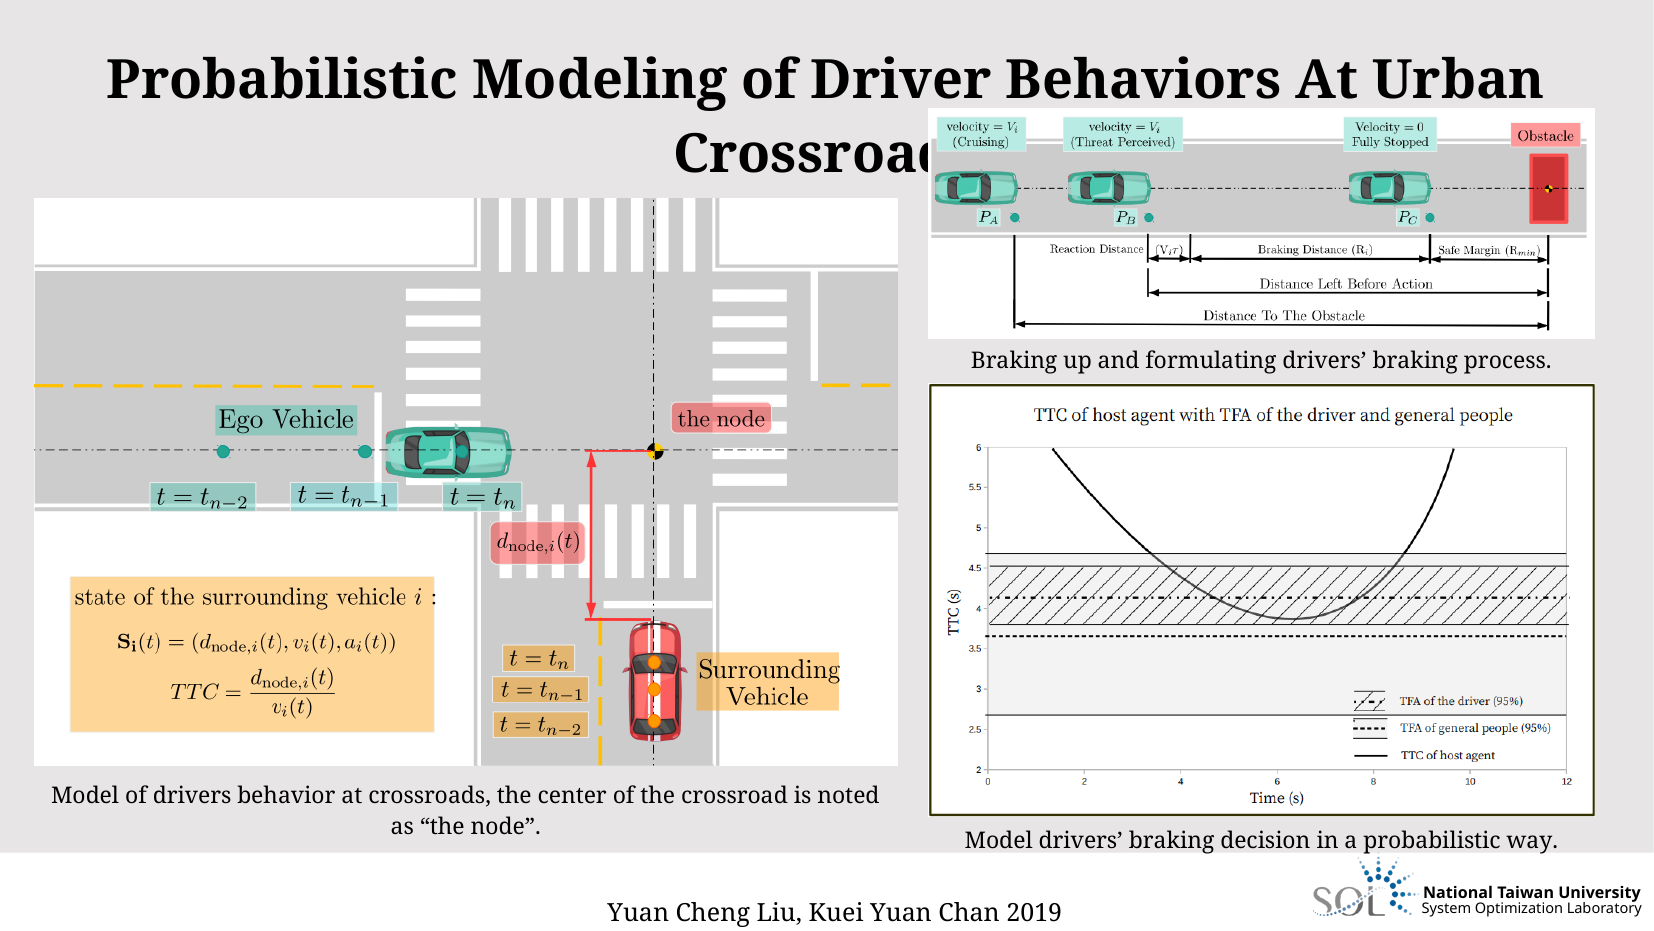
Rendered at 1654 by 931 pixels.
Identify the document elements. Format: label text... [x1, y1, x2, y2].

text_box Model drivers’ braking decision in a probabilistic way. [928, 816, 1595, 858]
picture [928, 383, 1595, 816]
text_box Braking up and formulating drivers’ braking process. [928, 336, 1595, 378]
text_box Probabilistic Modeling of Driver Behaviors At Urban Crossroads [8, 33, 1646, 110]
picture [928, 108, 1595, 336]
title [82, 110, 928, 195]
text_box Yuan Cheng Liu, Kuei Yuan Chan 2019 [16, 886, 1654, 931]
picture [34, 198, 898, 766]
text_box Model of drivers behavior at crossroads, the center of the crossroad is noted as “the node”. [34, 771, 898, 813]
